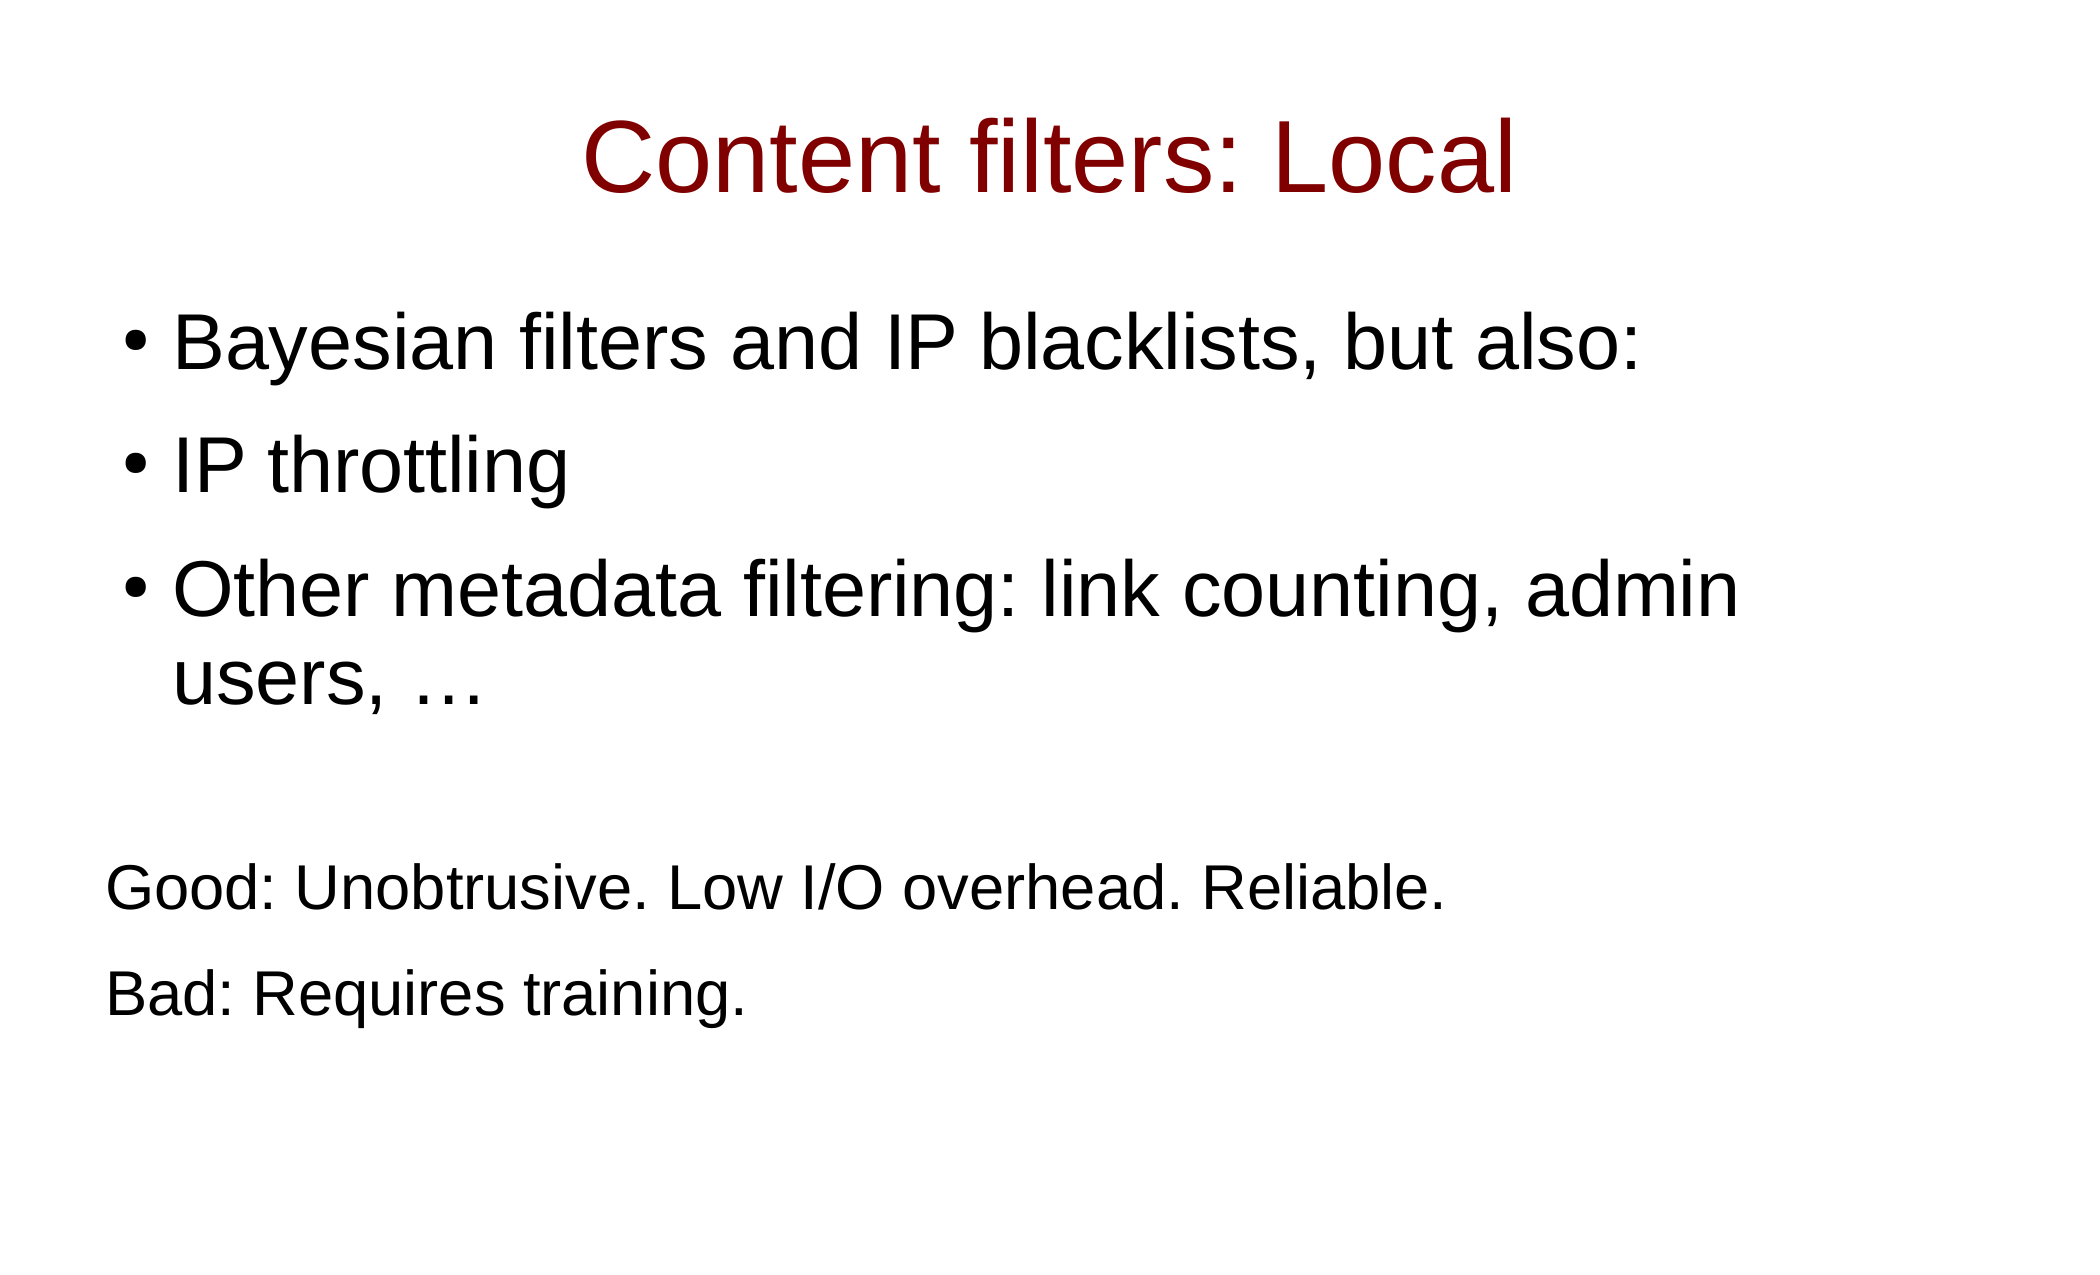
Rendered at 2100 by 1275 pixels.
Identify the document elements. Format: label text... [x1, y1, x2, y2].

list Bayesian filters and IP blacklists, but also: IP throttling Other metadata filtering: link counting, admin users, … Good: Unobtrusive. Low I/O overhead. Reliable. Bad: Requires training. [105, 298, 1953, 1038]
title Content filters: Local [105, 50, 1995, 264]
